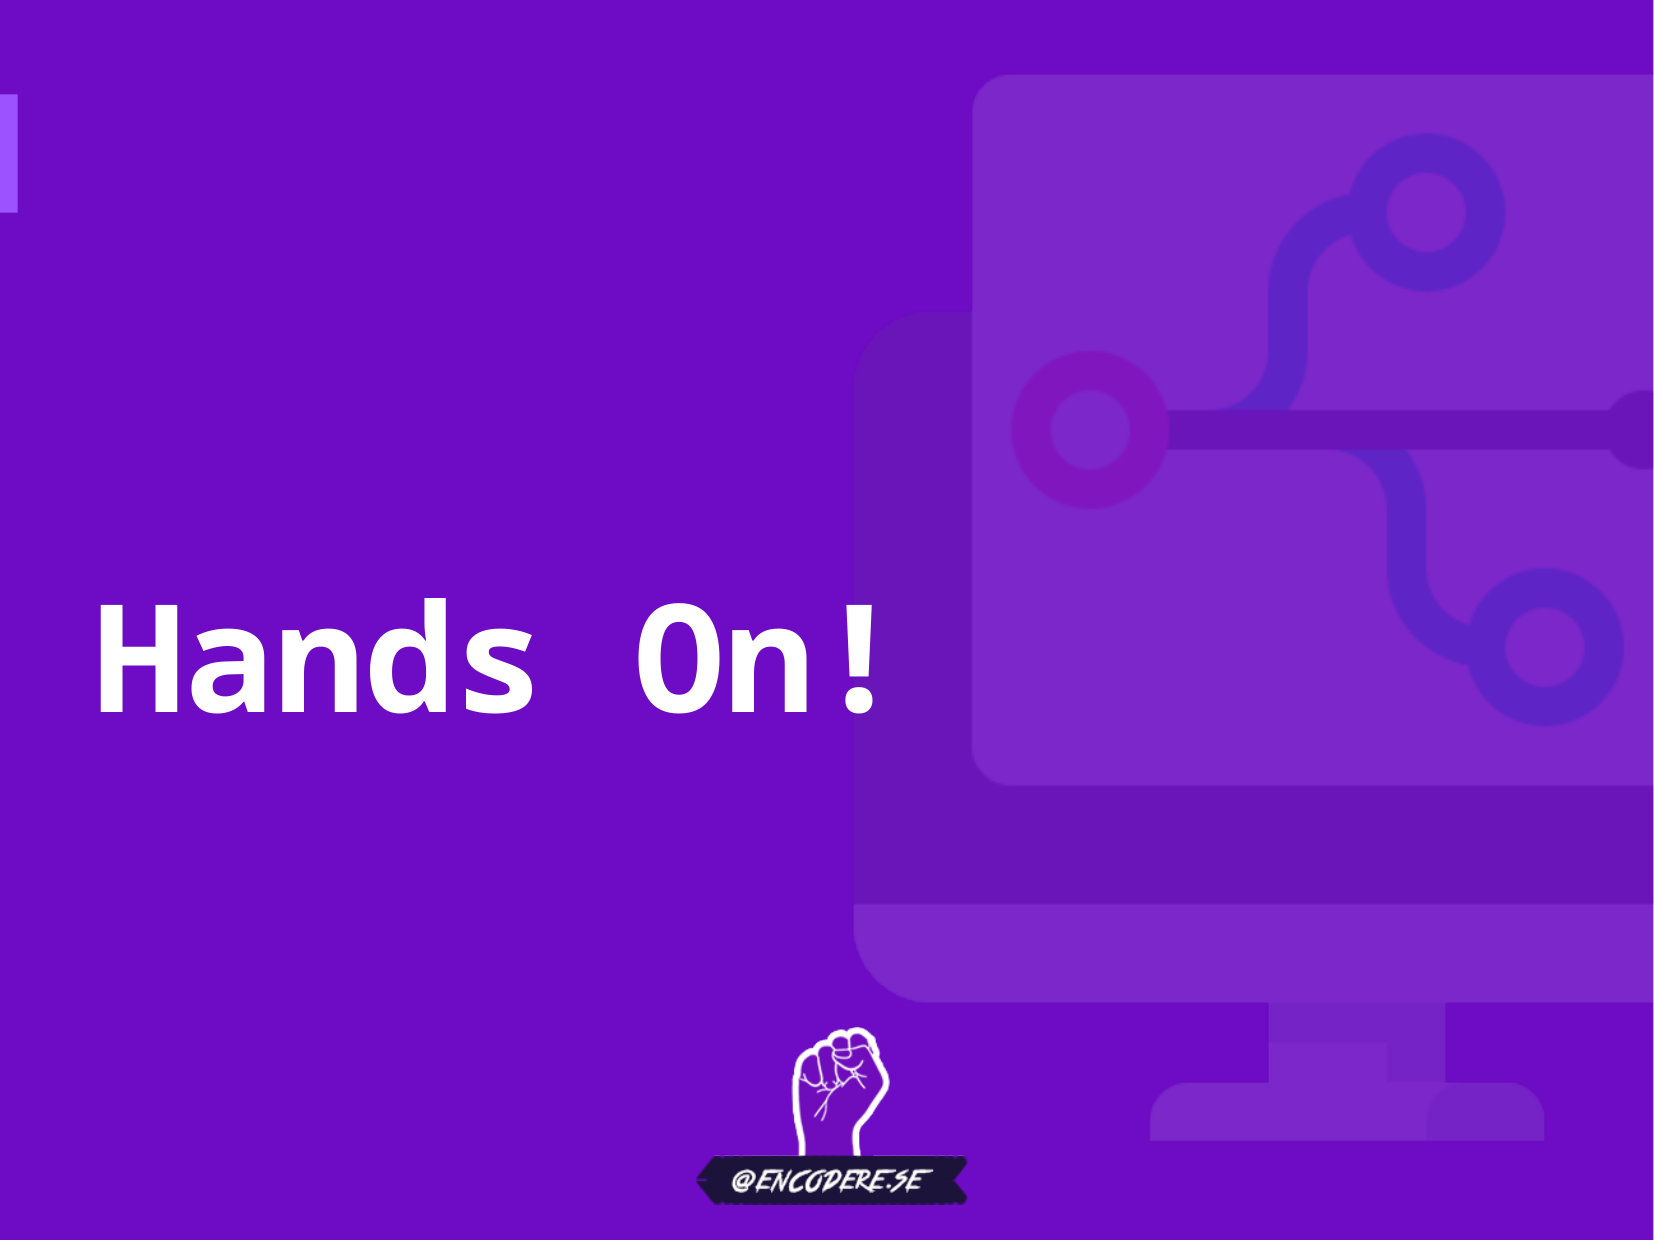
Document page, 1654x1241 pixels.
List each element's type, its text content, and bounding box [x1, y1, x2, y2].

picture [696, 0, 1654, 1241]
text_box [0, 94, 18, 213]
title Hands On! [94, 469, 1391, 839]
